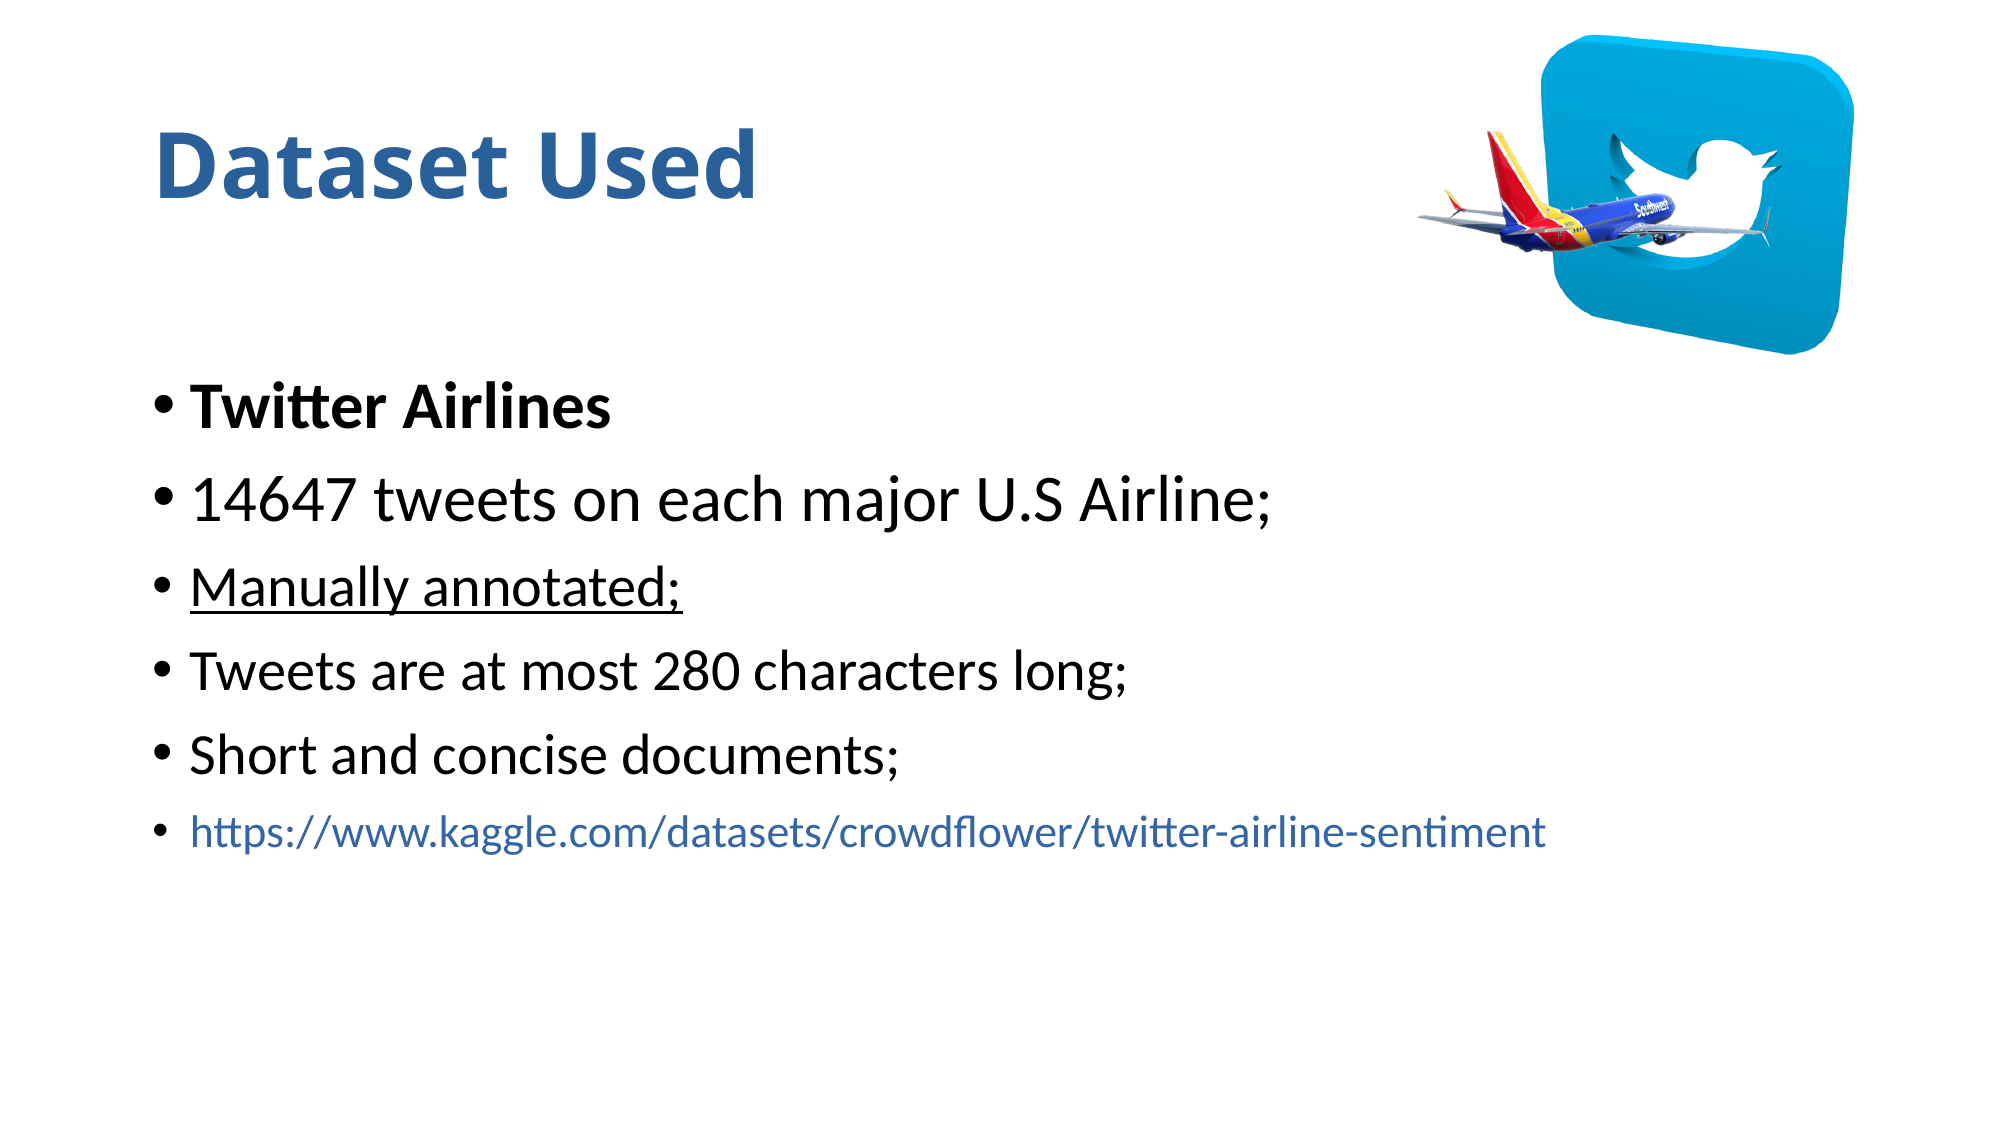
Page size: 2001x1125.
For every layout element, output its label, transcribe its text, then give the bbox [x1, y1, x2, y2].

picture [1350, 0, 2000, 384]
list Twitter Airlines 14647 tweets on each major U.S Airline; Manually annotated; Tweets are at most 280 characters long; Short and concise documents; https://www.kaggle.com/datasets/crowdflower/twitter-airline-sentiment [137, 277, 1863, 992]
title Dataset Used [137, 59, 1350, 277]
